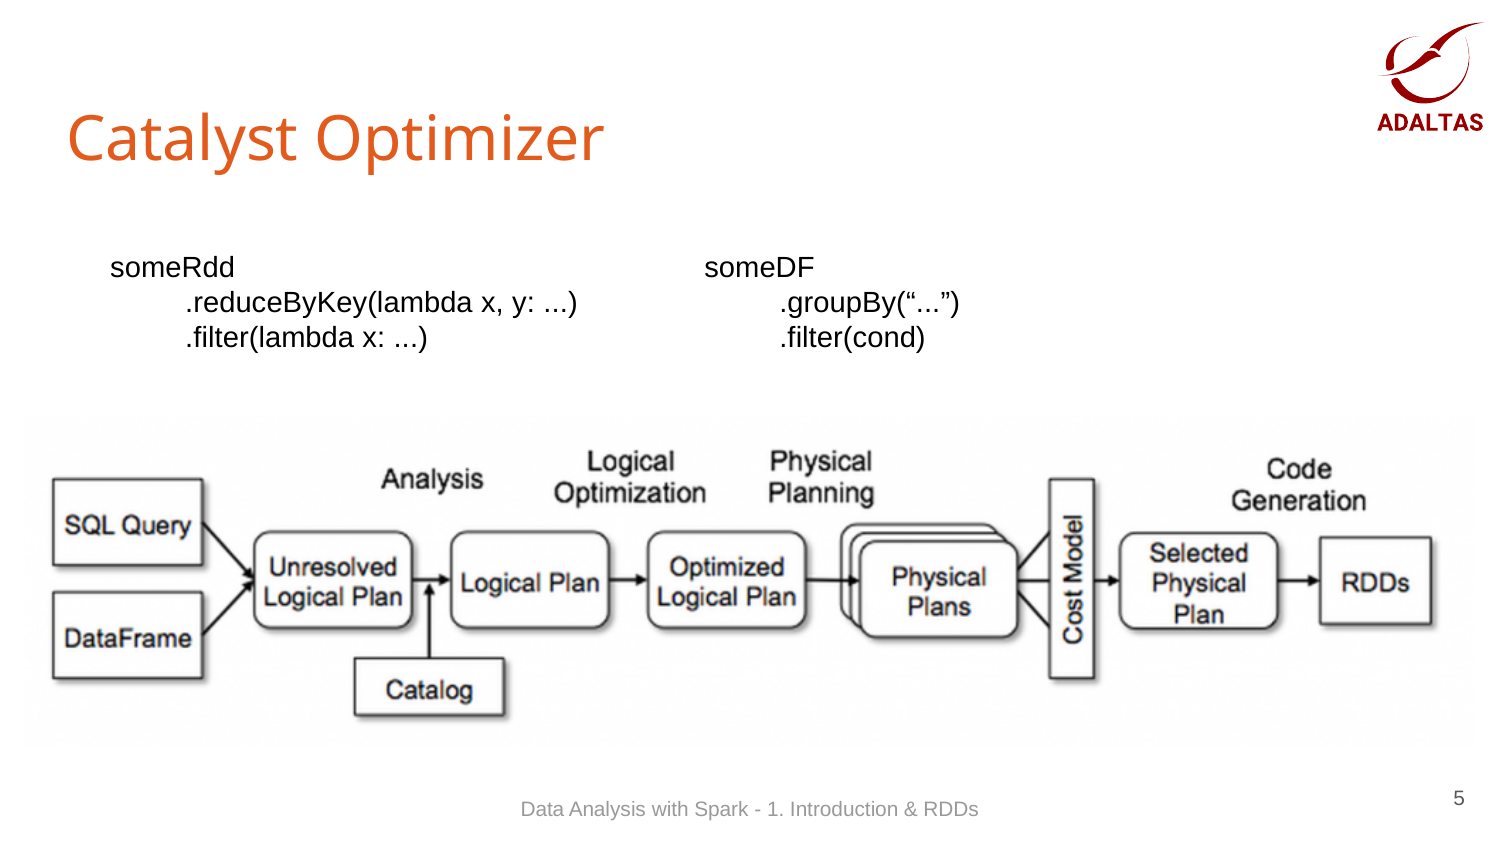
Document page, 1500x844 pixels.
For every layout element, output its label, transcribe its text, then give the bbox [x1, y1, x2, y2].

text_box someDF .groupBy(“...”) .filter(cond) [689, 233, 1204, 377]
text_box someRdd .reduceByKey(lambda x, y: ...) .filter(lambda x: ...) [95, 233, 610, 367]
title Catalyst Optimizer [51, 71, 1184, 166]
text_box Data Analysis with Spark - 1. Introduction & RDDs [480, 781, 1020, 830]
picture [24, 415, 1475, 749]
slide_number <number> [1389, 764, 1480, 830]
